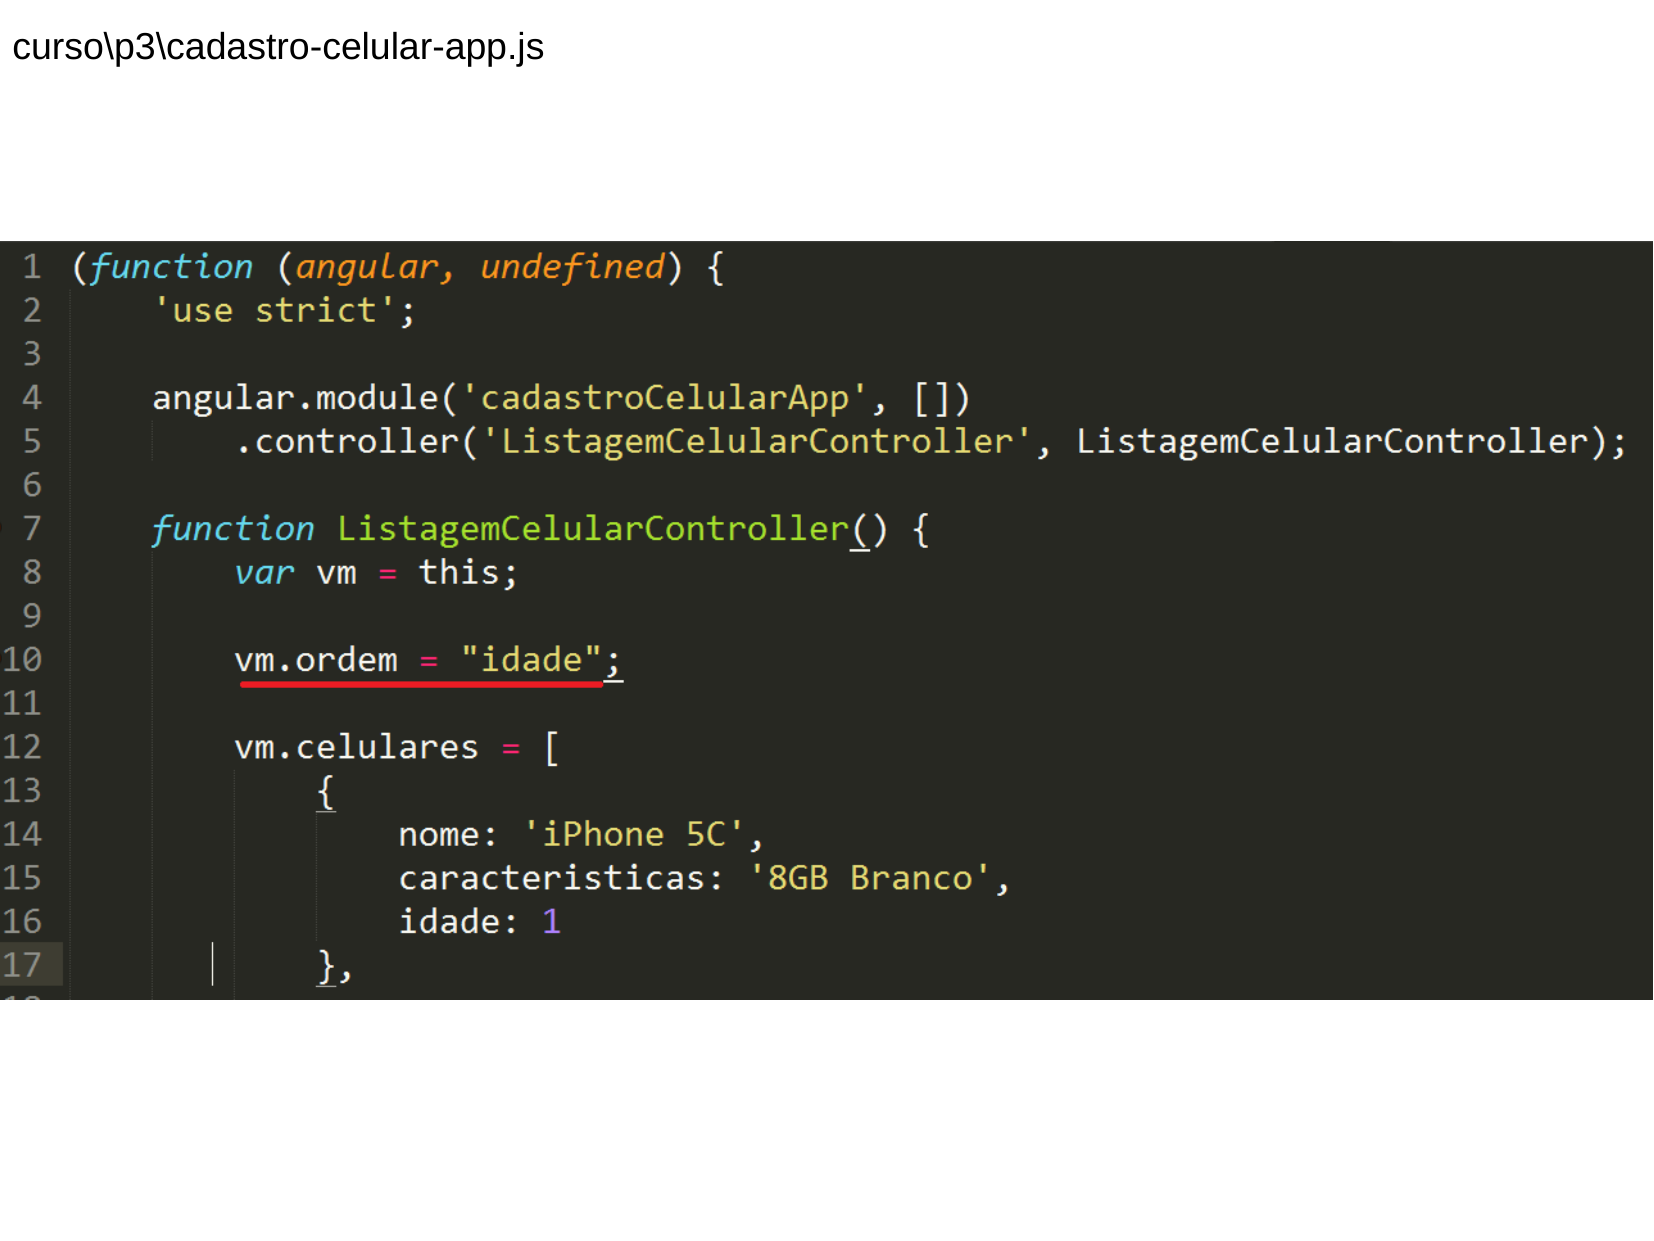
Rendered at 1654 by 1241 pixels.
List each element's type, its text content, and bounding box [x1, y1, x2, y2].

text_box curso\p3\cadastro-celular-app.js [0, 18, 560, 76]
picture [0, 241, 1653, 1000]
